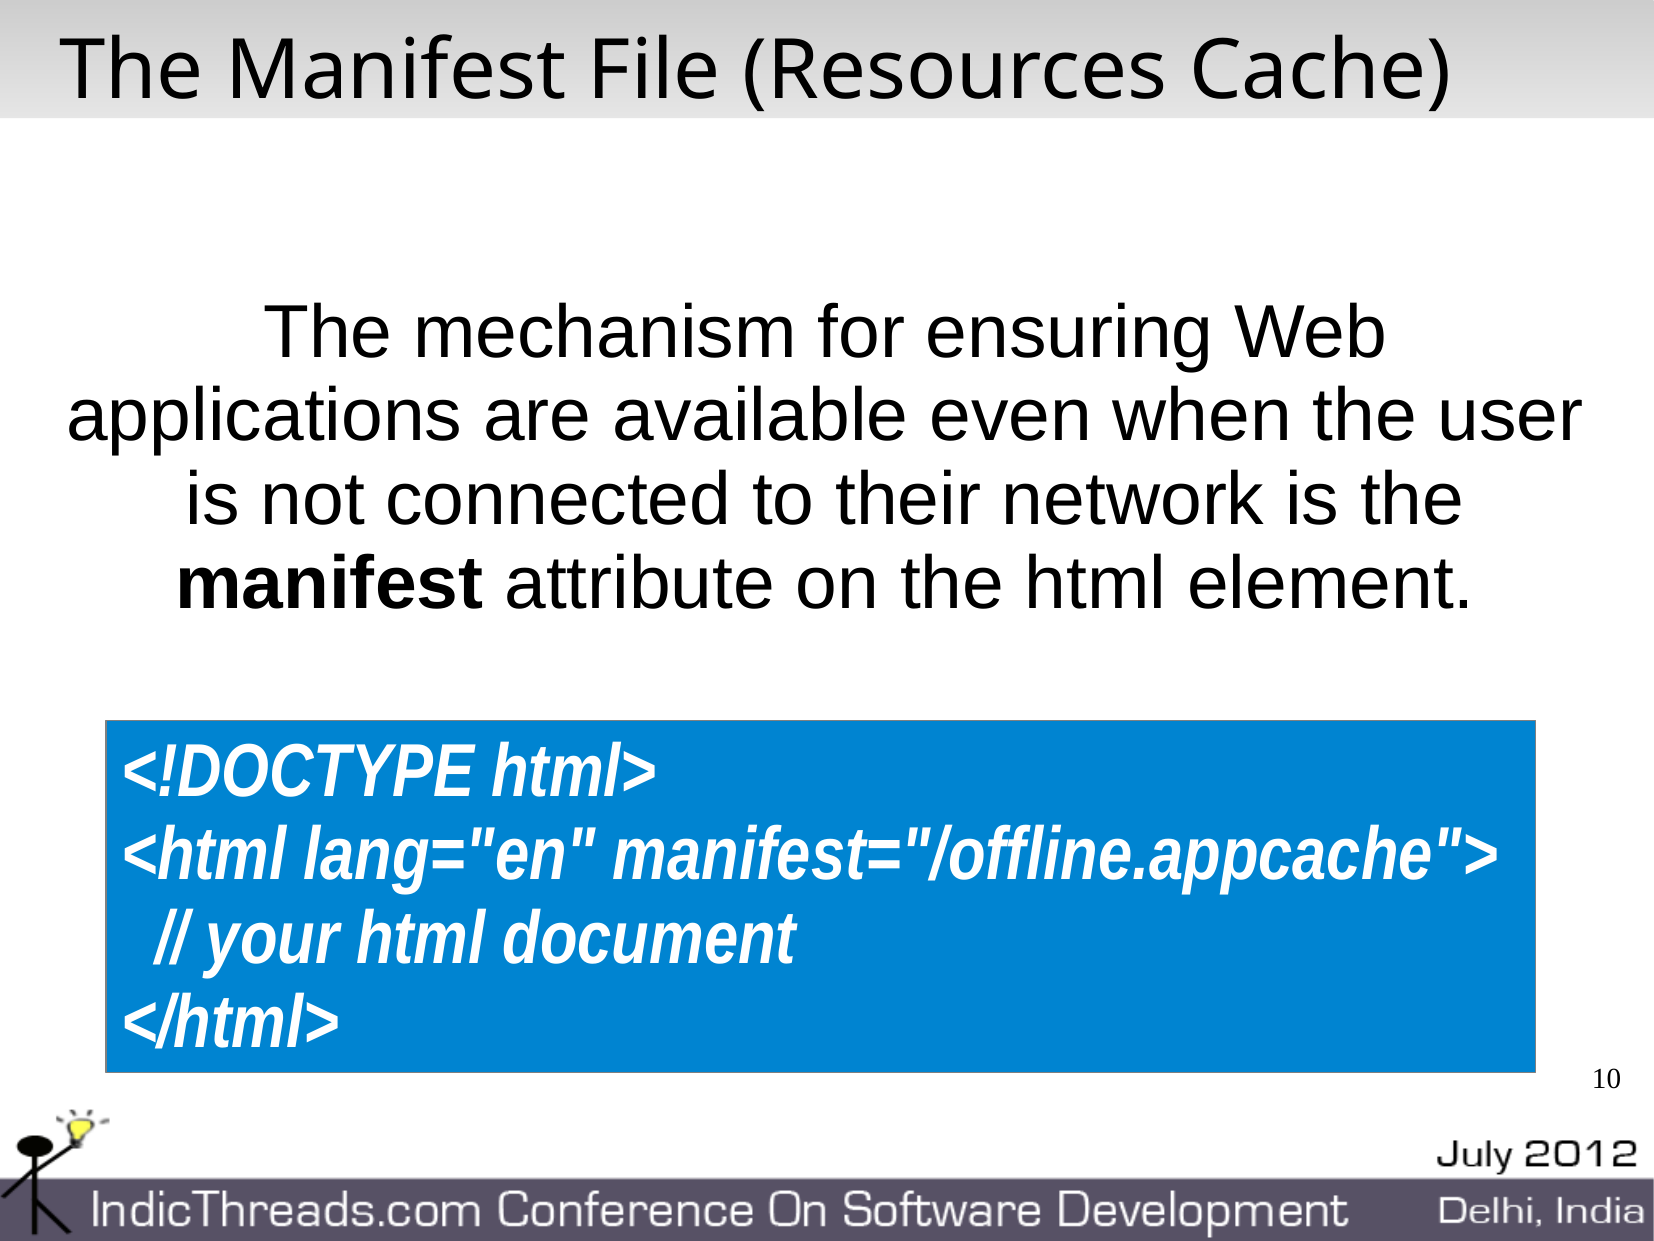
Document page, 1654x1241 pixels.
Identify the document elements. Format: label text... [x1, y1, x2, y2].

subtitle The mechanism for ensuring Web applications are available even when the user is not connected to their network is the manifest attribute on the html element. [59, 153, 1592, 1096]
title The Manifest File (Resources Cache) [59, 11, 1592, 116]
picture [0, 118, 1654, 1241]
text_box <!DOCTYPE html> <html lang="en" manifest="/offline.appcache"> // your html document </html> [106, 720, 1536, 1073]
